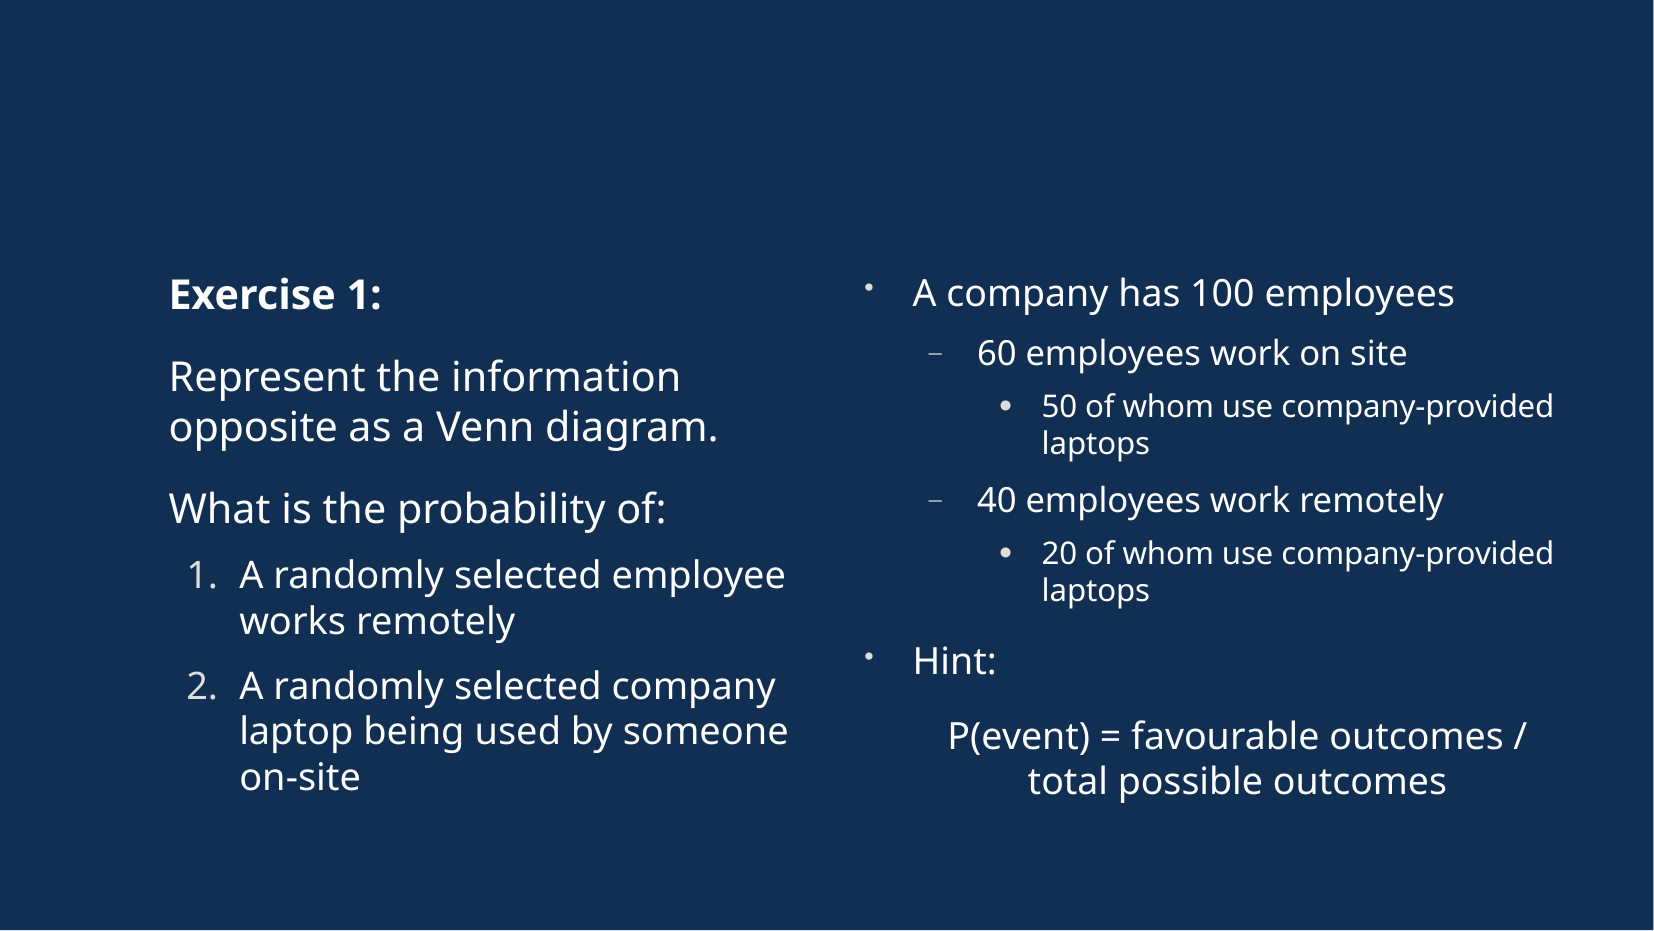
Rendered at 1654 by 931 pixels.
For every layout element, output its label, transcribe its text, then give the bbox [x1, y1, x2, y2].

list Exercise 1: Represent the information opposite as a Venn diagram. What is the probability of: A randomly selected employee works remotely A randomly selected company laptop being used by someone on-site [97, 268, 813, 806]
list A company has 100 employees 60 employees work on site 50 of whom use company-provided laptops 40 employees work remotely 20 of whom use company-provided laptops Hint: P(event) = favourable outcomes / total possible outcomes [848, 268, 1563, 806]
